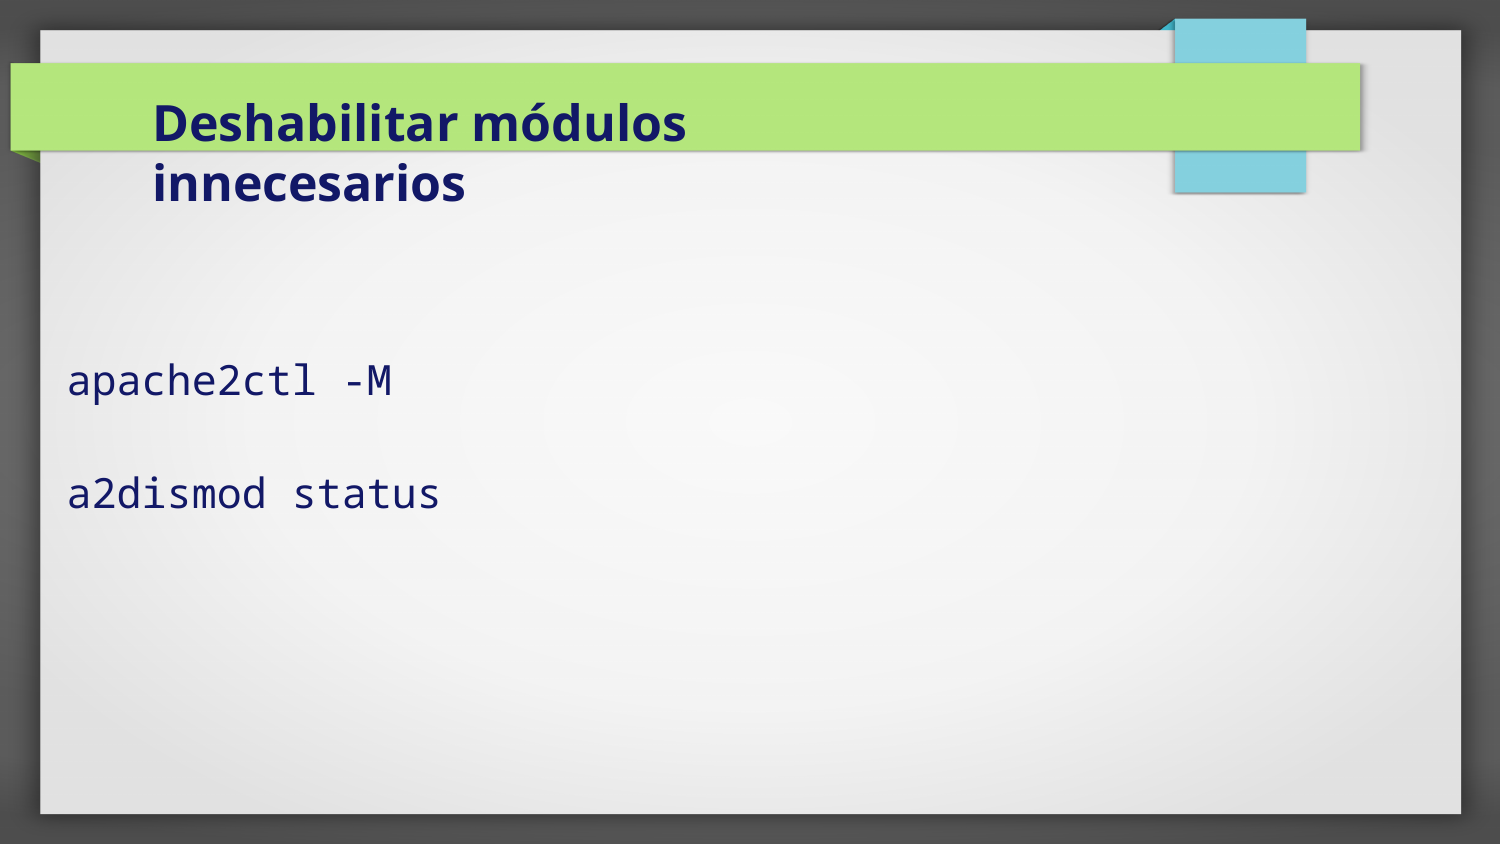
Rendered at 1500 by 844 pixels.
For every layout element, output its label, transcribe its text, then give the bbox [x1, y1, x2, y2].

picture [0, 0, 1500, 844]
text_box apache2ctl -M a2dismod status [31, 236, 1335, 844]
title Deshabilitar módulos innecesarios [137, 146, 1011, 227]
